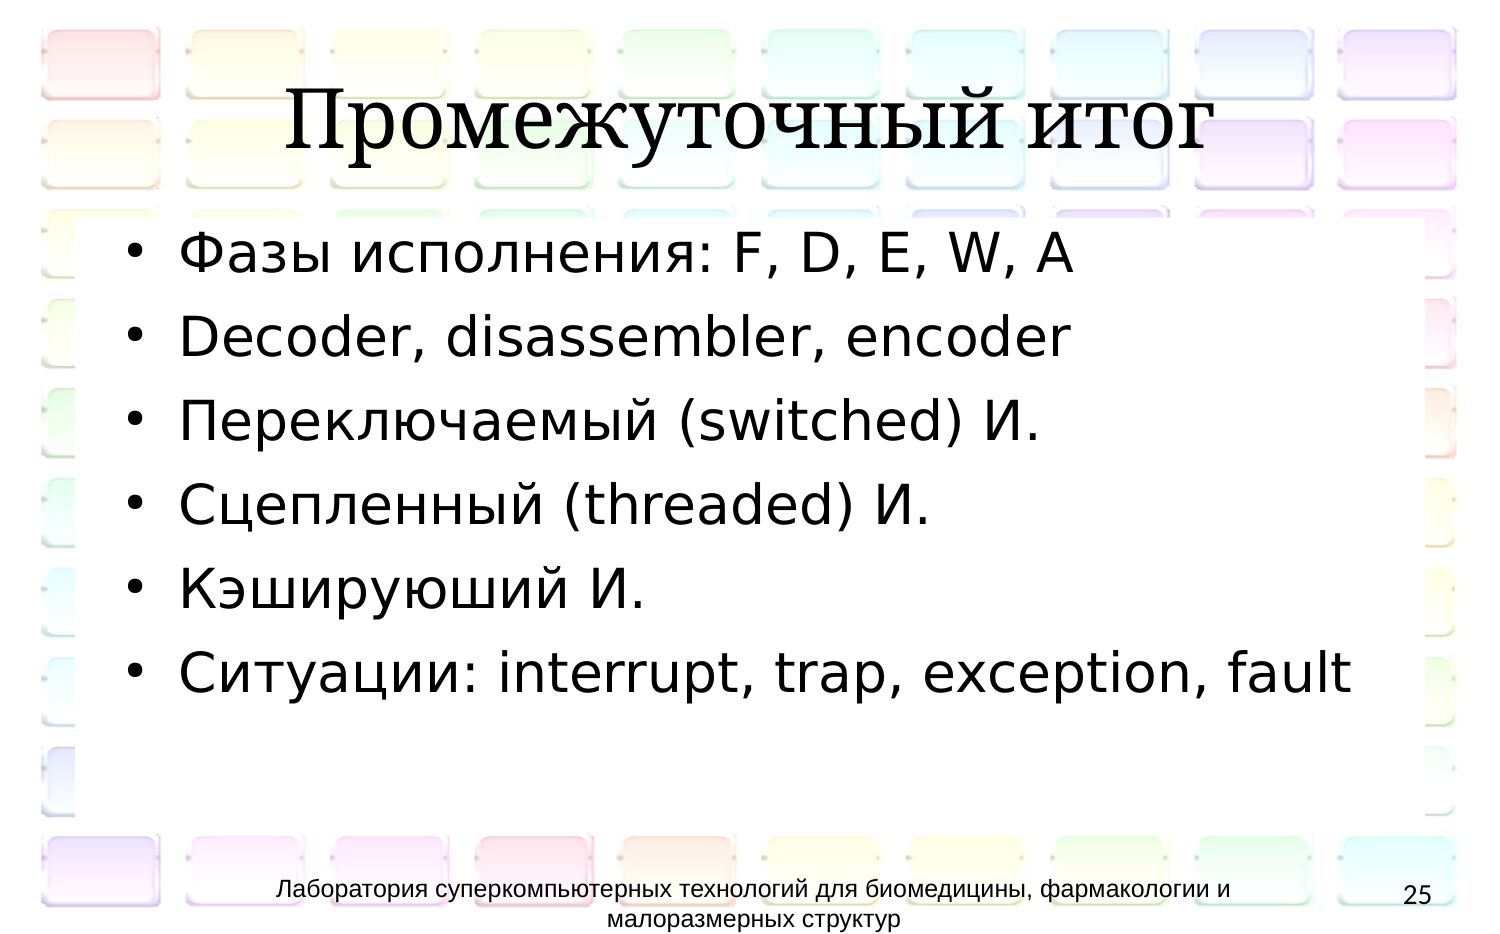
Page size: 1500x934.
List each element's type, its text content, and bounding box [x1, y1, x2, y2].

title Промежуточный итог [75, 37, 1426, 193]
picture [0, 0, 1500, 934]
text_box Лаборатория суперкомпьютерных технологий для биомедицины, фармакологии и малоразмерных структур [171, 864, 1338, 915]
text_box <номер> [1387, 868, 1473, 918]
list Фазы исполнения: F, D, E, W, A Decoder, disassembler, encoder Переключаемый (switched) И. Сцепленный (threaded) И. Кэшируюший И. Ситуации: interrupt, trap, exception, fault [75, 217, 1426, 834]
